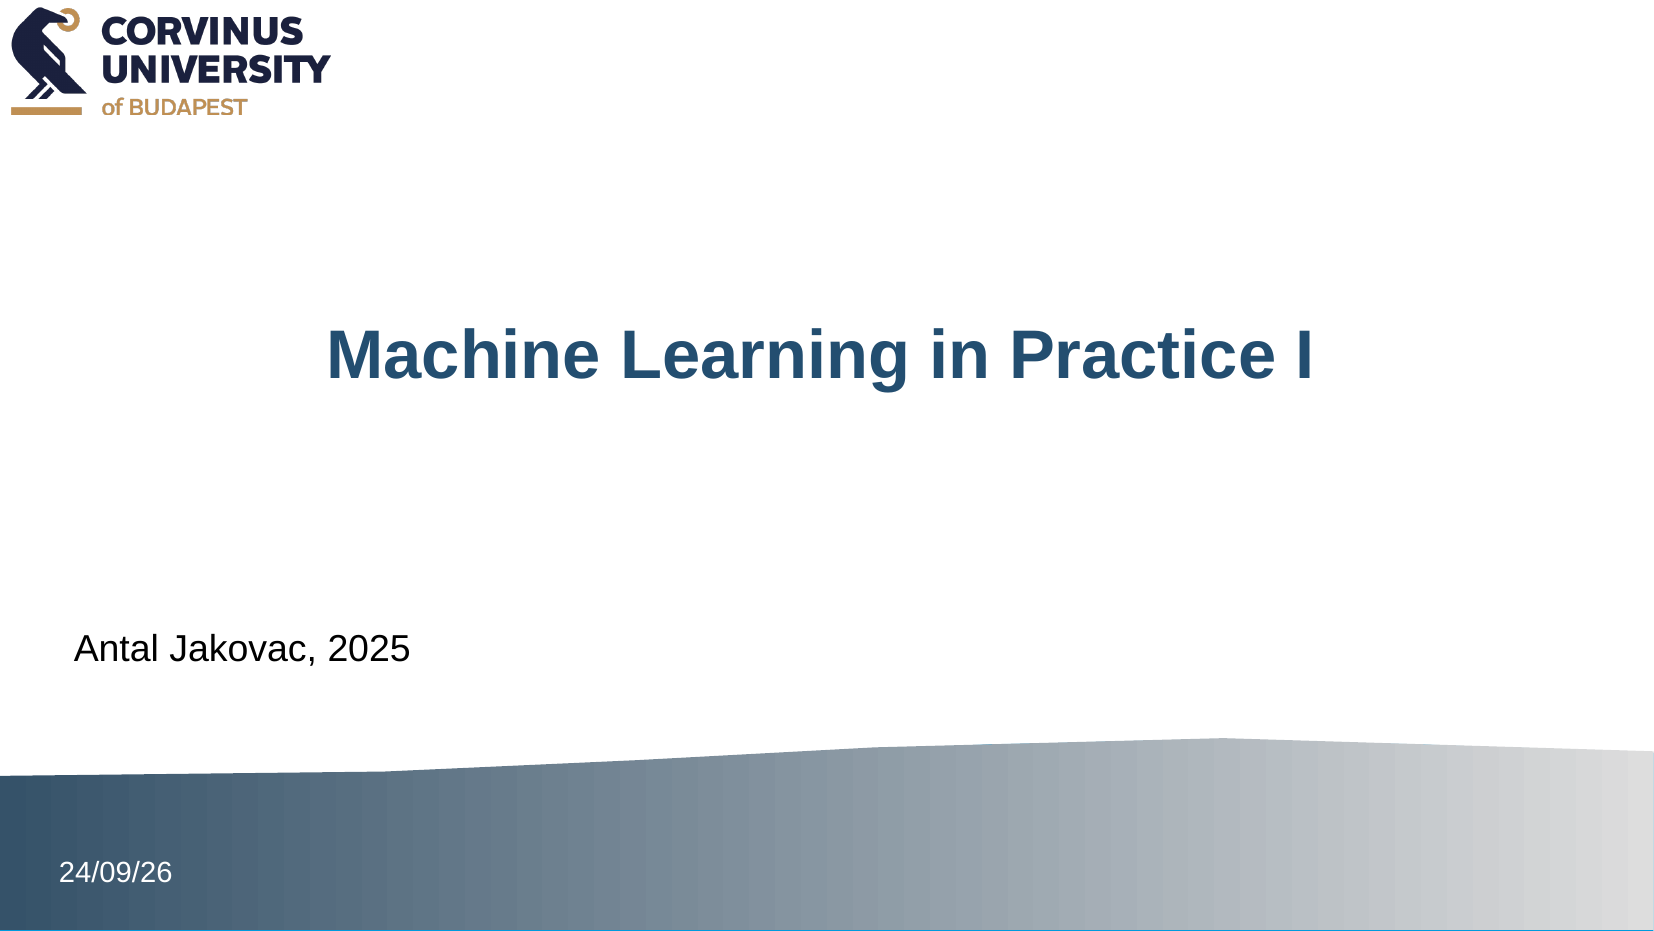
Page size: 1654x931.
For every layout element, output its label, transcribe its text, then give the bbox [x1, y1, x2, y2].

title Machine Learning in Practice I [82, 265, 1560, 443]
text_box Antal Jakovac, 2025 [59, 620, 473, 680]
picture [11, 7, 331, 115]
